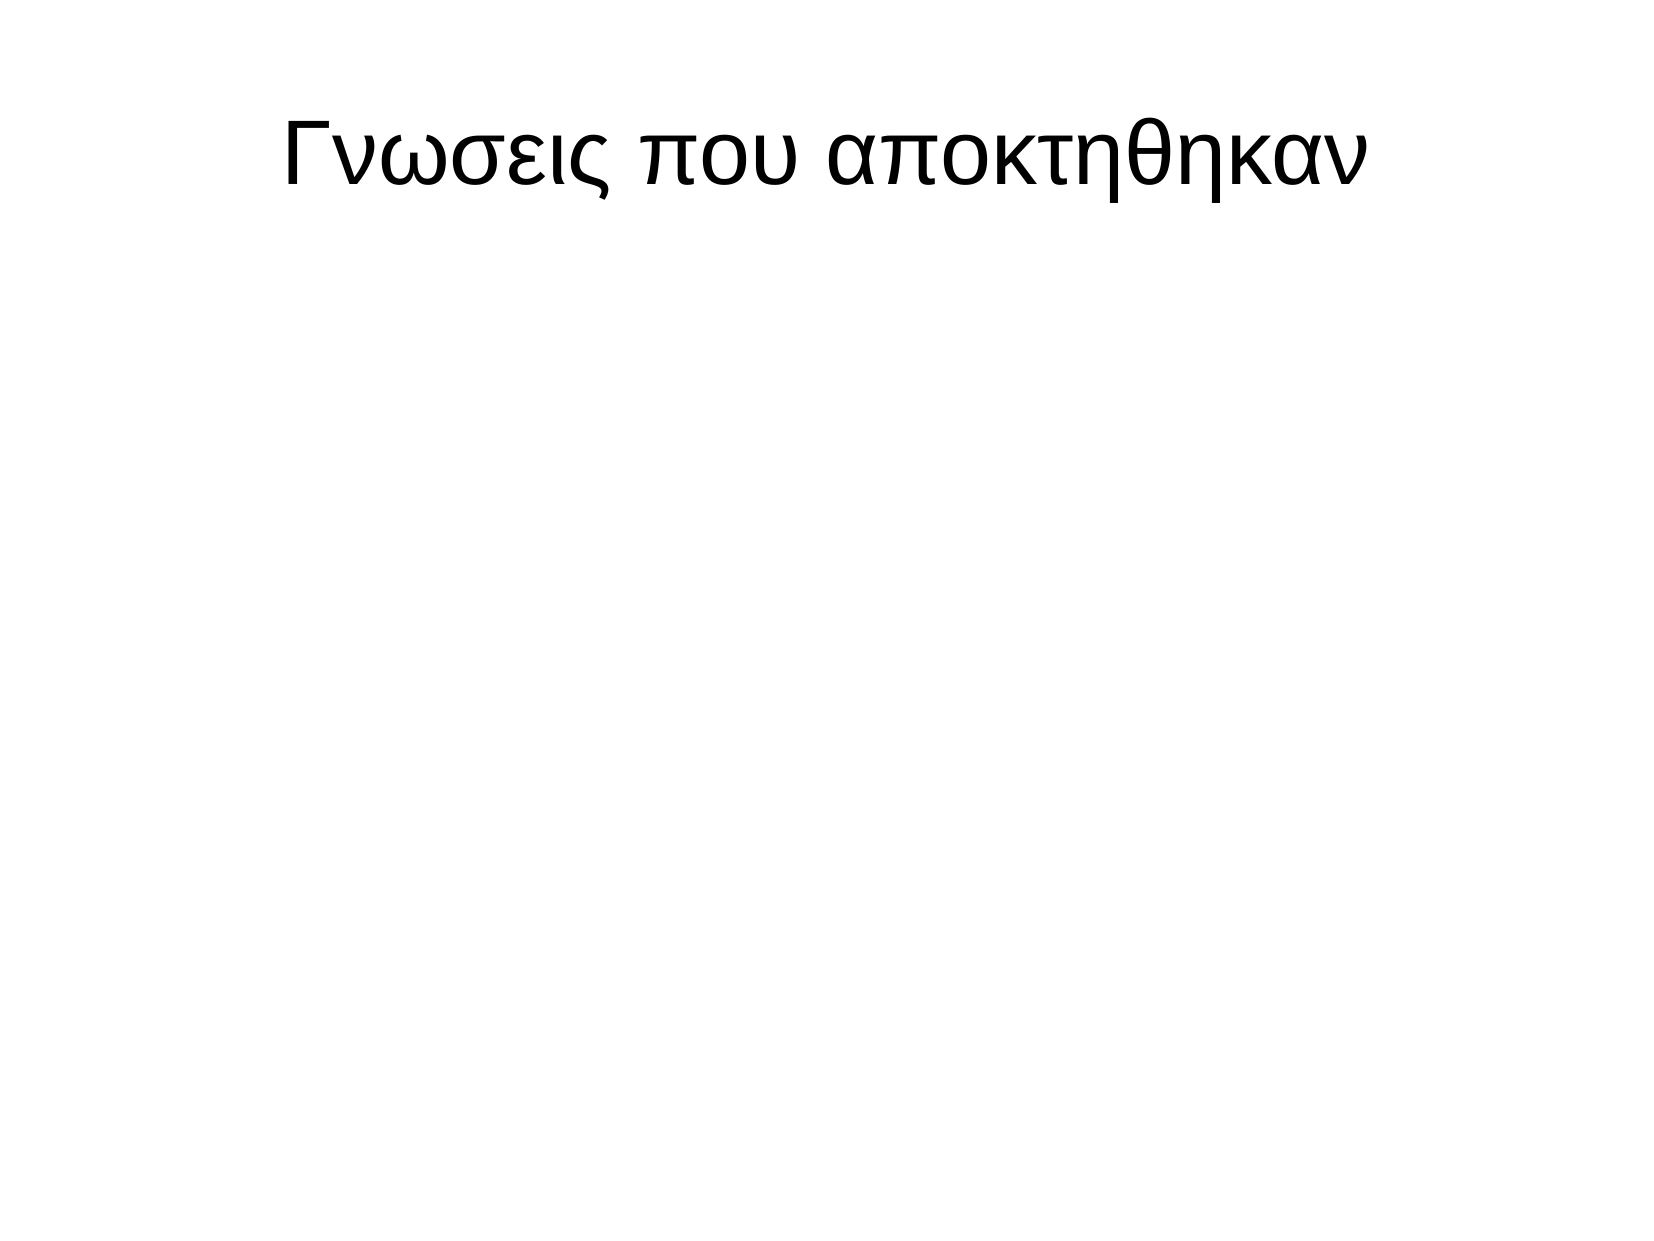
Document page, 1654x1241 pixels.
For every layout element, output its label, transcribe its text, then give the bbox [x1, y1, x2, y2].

title Γνωσεις που αποκτηθηκαν [82, 49, 1571, 257]
